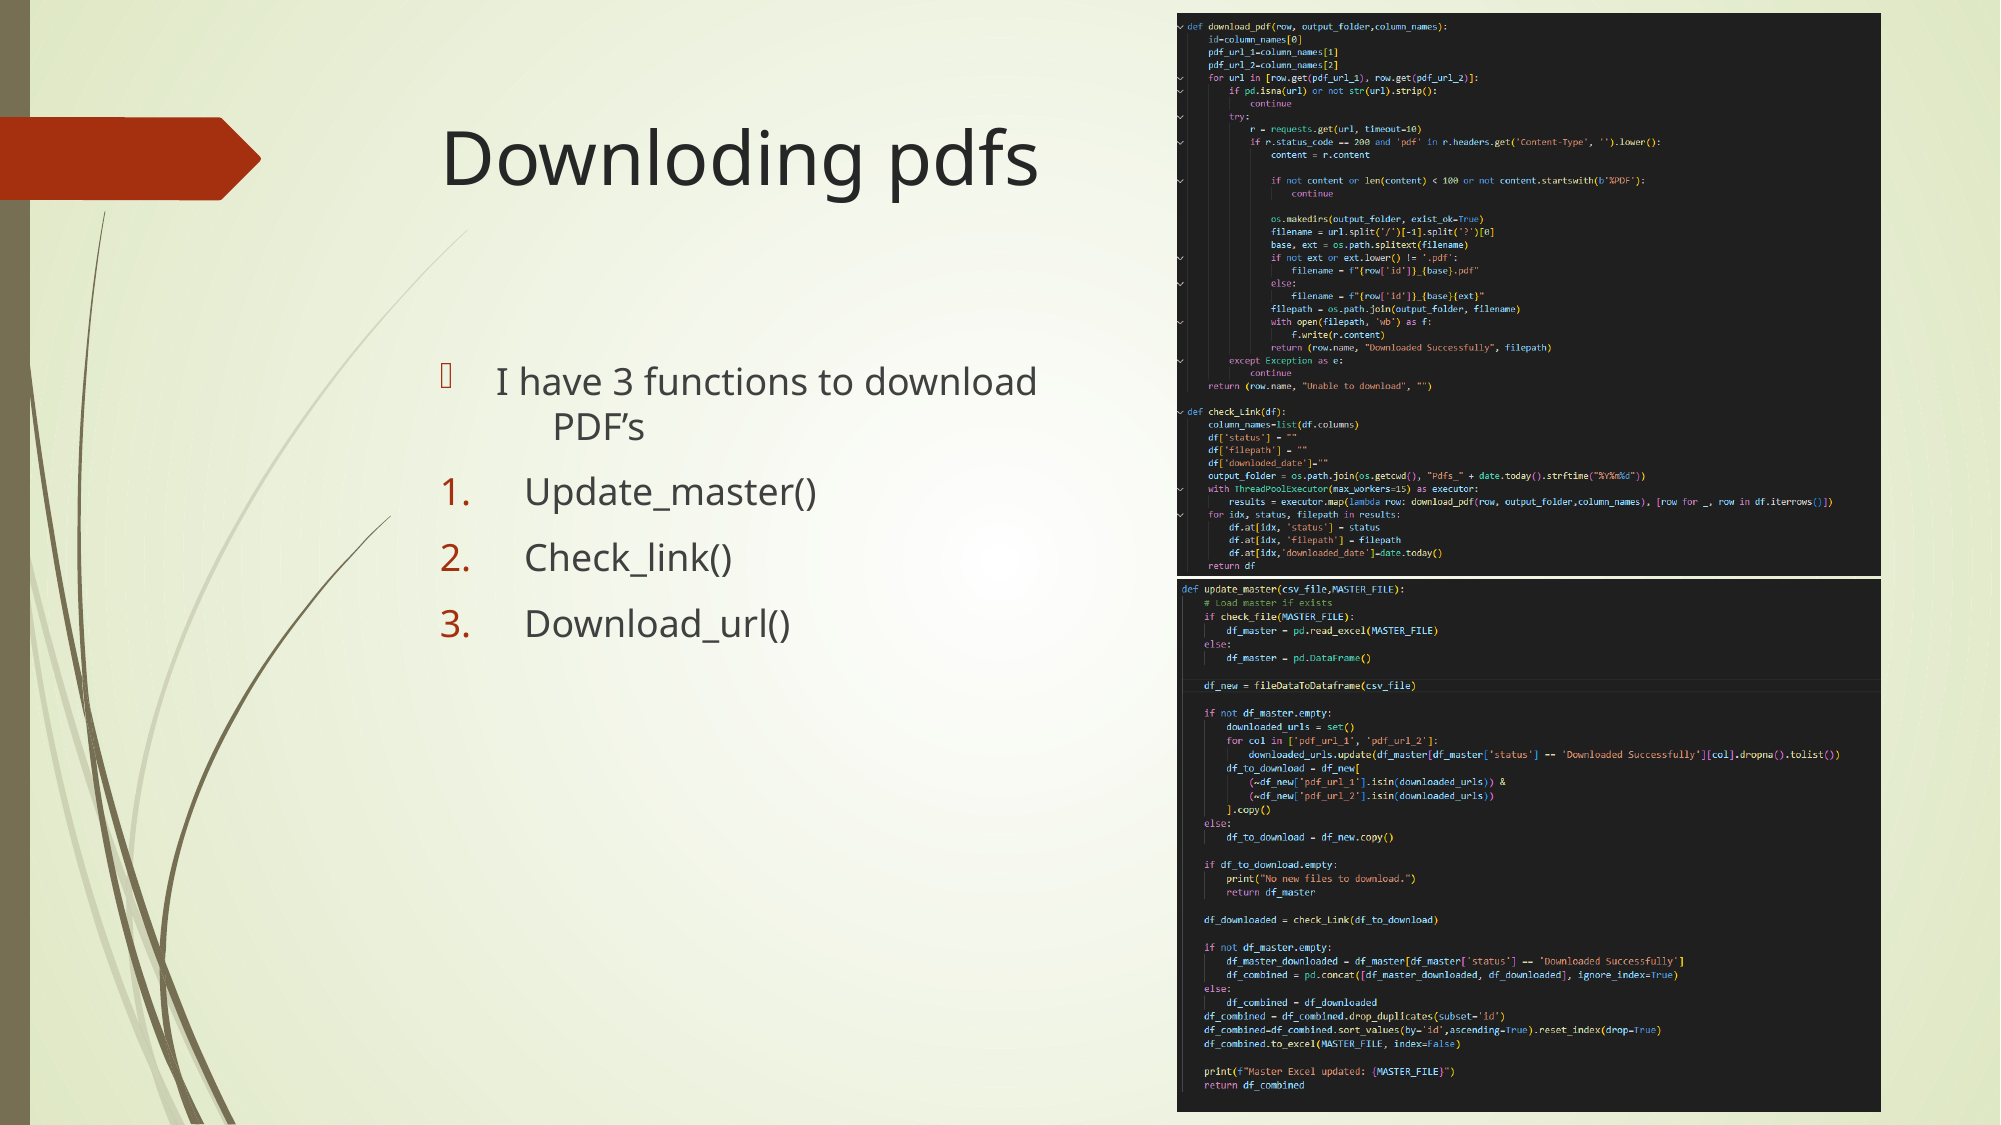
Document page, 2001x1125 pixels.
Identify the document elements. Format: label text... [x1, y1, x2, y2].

title Downloding pdfs [425, 102, 1177, 313]
picture [1177, 579, 1881, 1112]
title Downloding pdfs [1881, 102, 1888, 313]
picture [1177, 13, 1881, 576]
list I have 3 functions to download PDF’s Update_master() Check_link() Download_url() [424, 350, 1133, 970]
